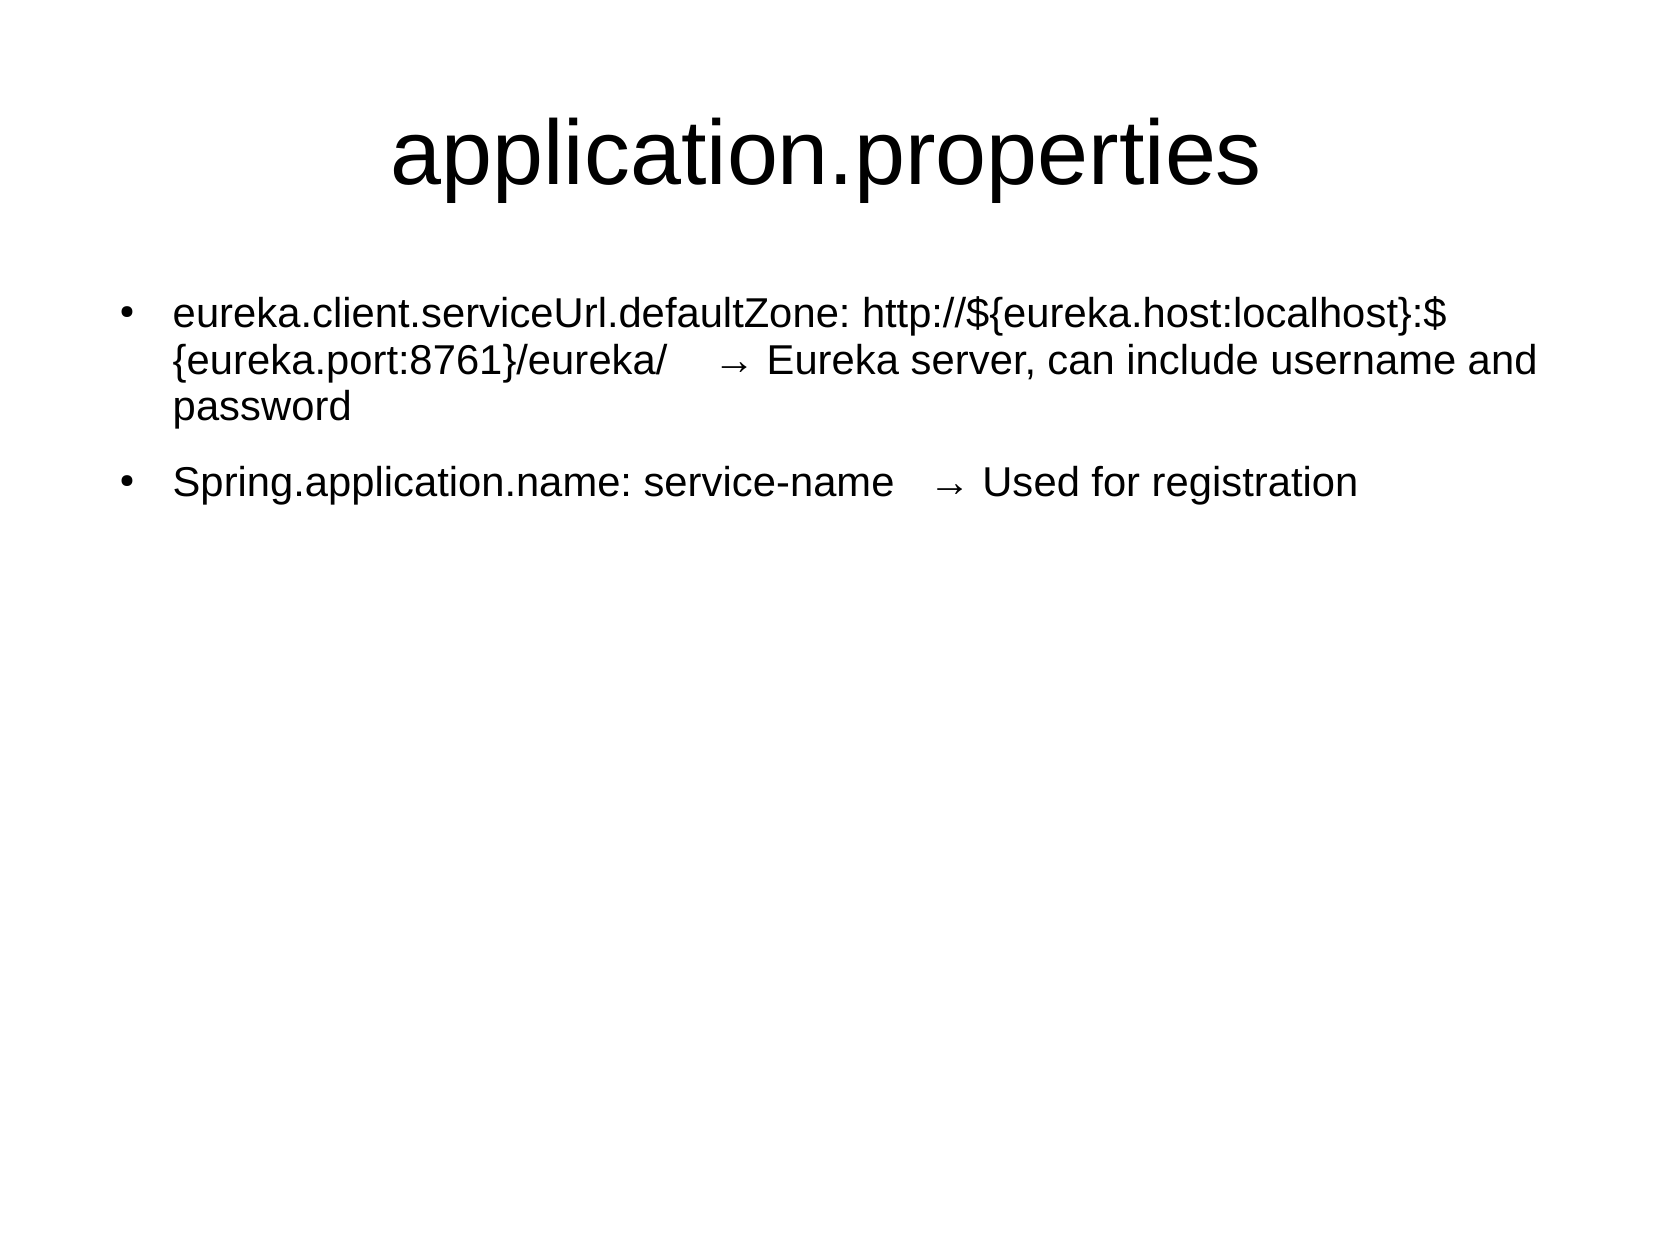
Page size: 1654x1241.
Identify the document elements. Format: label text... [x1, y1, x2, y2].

title application.properties [82, 49, 1571, 257]
list eureka.client.serviceUrl.defaultZone: http://${eureka.host:localhost}:${eureka.port:8761}/eureka/ → Eureka server, can include username and password Spring.application.name: service-name → Used for registration [101, 290, 1591, 1010]
